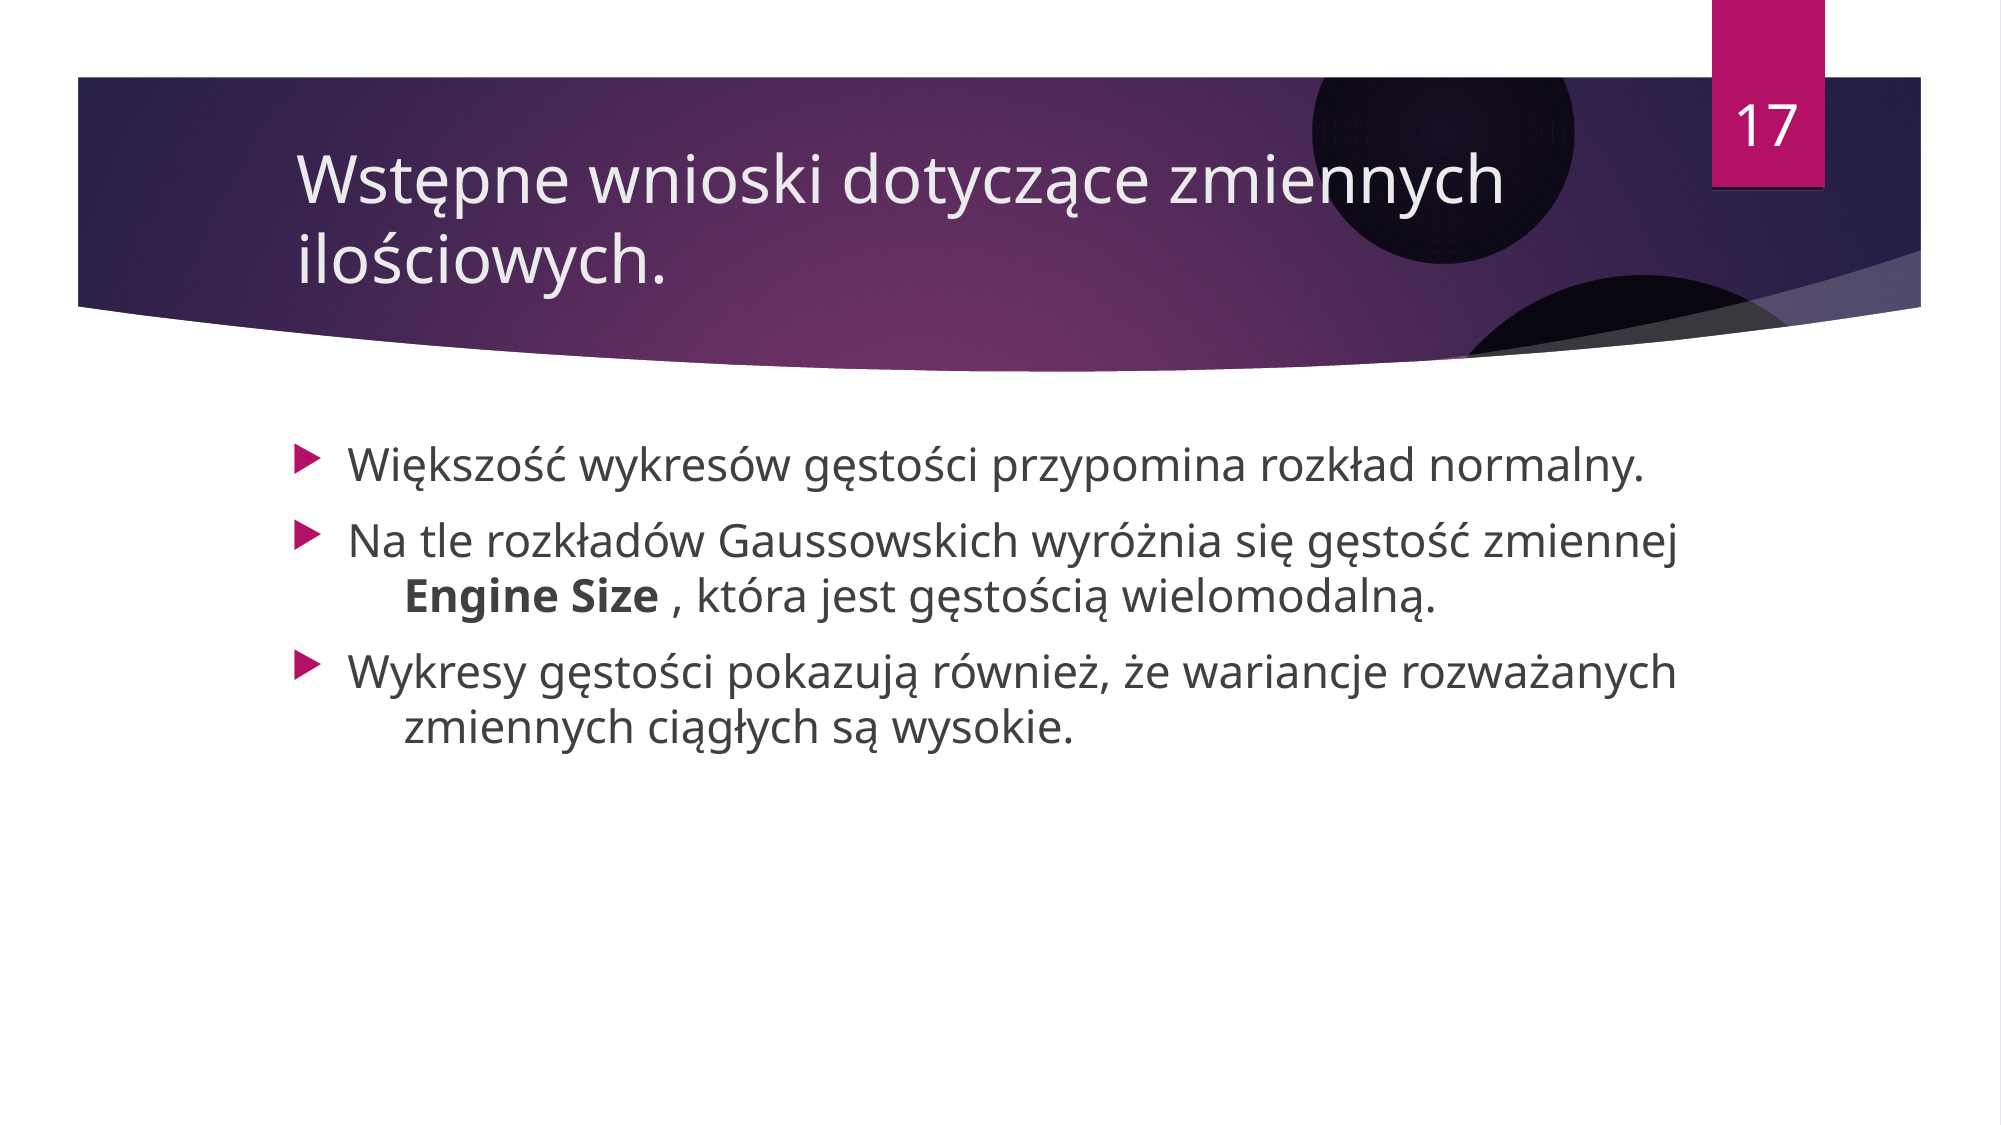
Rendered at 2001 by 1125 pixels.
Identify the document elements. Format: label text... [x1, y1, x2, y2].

list Większość wykresów gęstości przypomina rozkład normalny. Na tle rozkładów Gaussowskich wyróżnia się gęstość zmiennej Engine Size , która jest gęstością wielomodalną. Wykresy gęstości pokazują również, że wariancje rozważanych zmiennych ciągłych są wysokie. [276, 428, 1724, 763]
title Wstępne wnioski dotyczące zmiennych ilościowych. [281, 127, 1719, 307]
text_box [1698, 48, 1836, 175]
